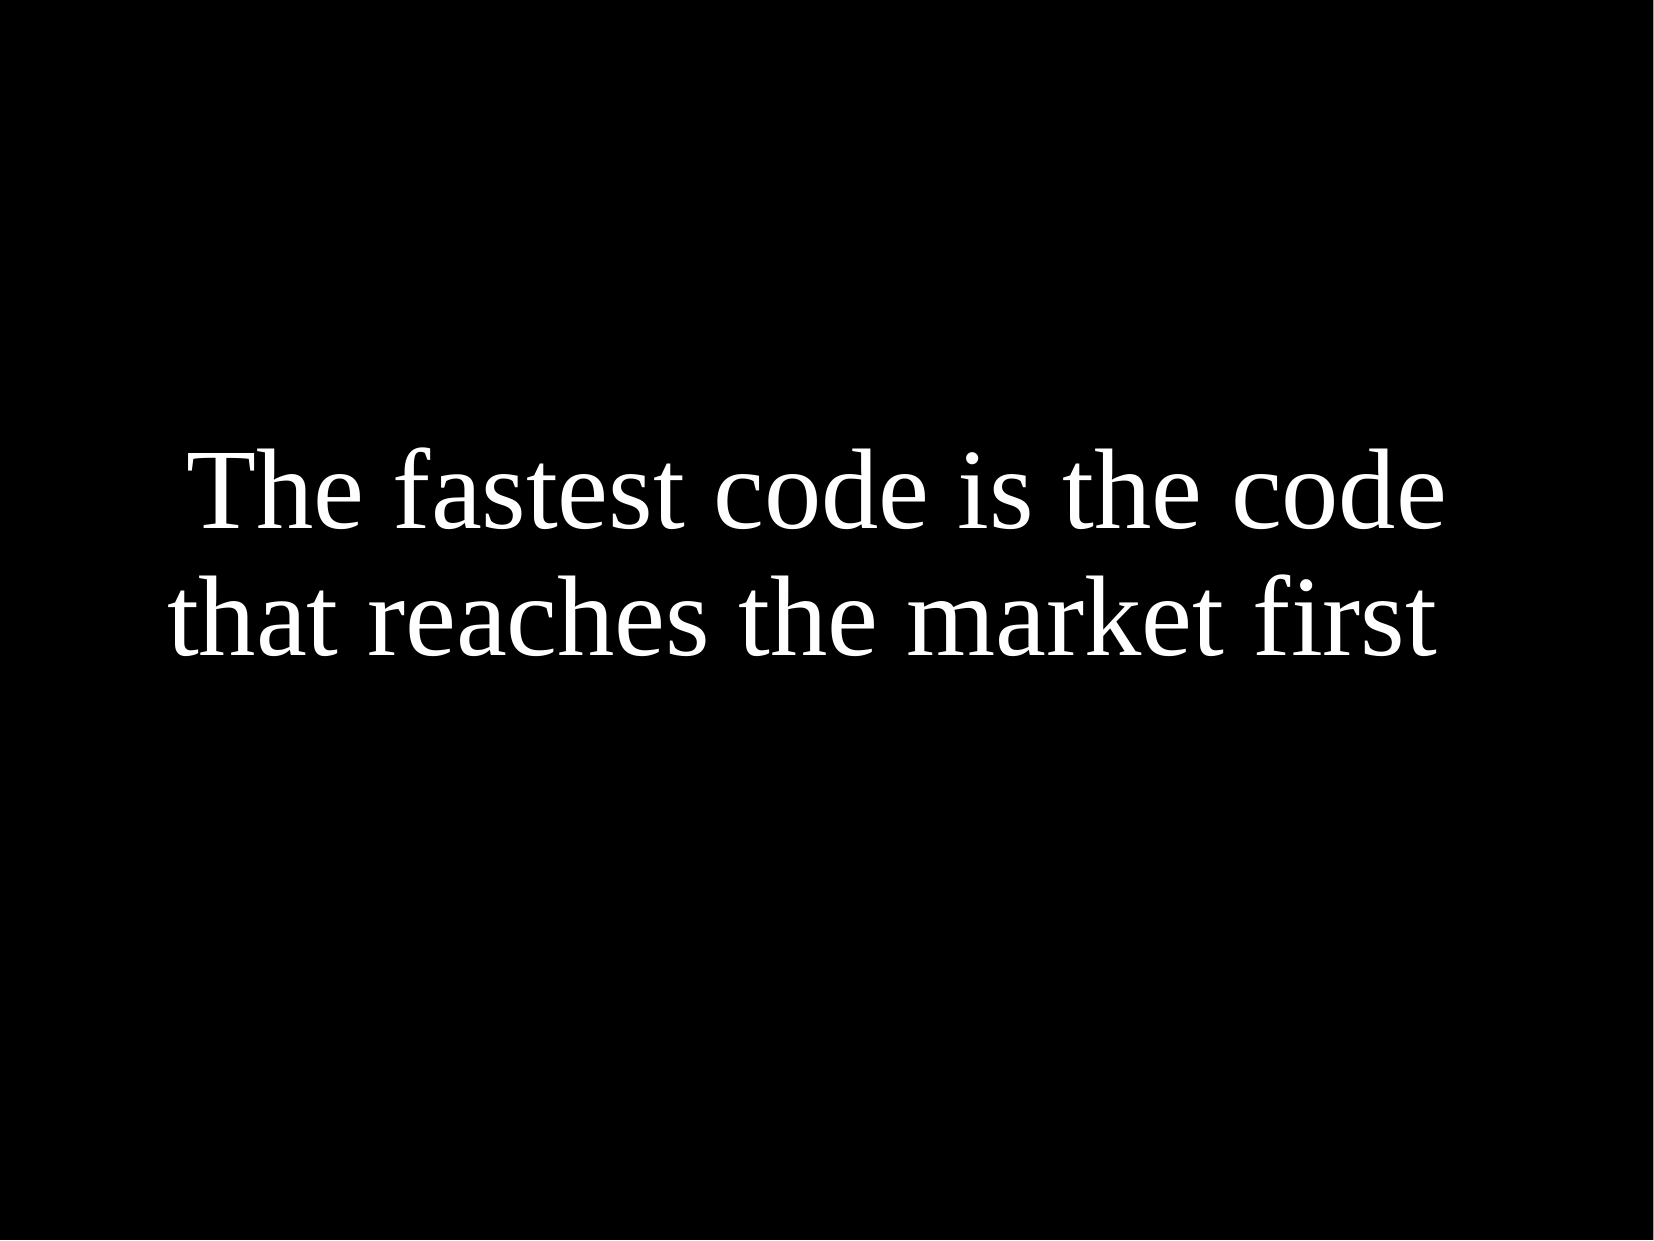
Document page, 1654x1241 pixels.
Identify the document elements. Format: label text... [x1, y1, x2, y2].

title The fastest code is the code that reaches the market first [59, 426, 1548, 681]
